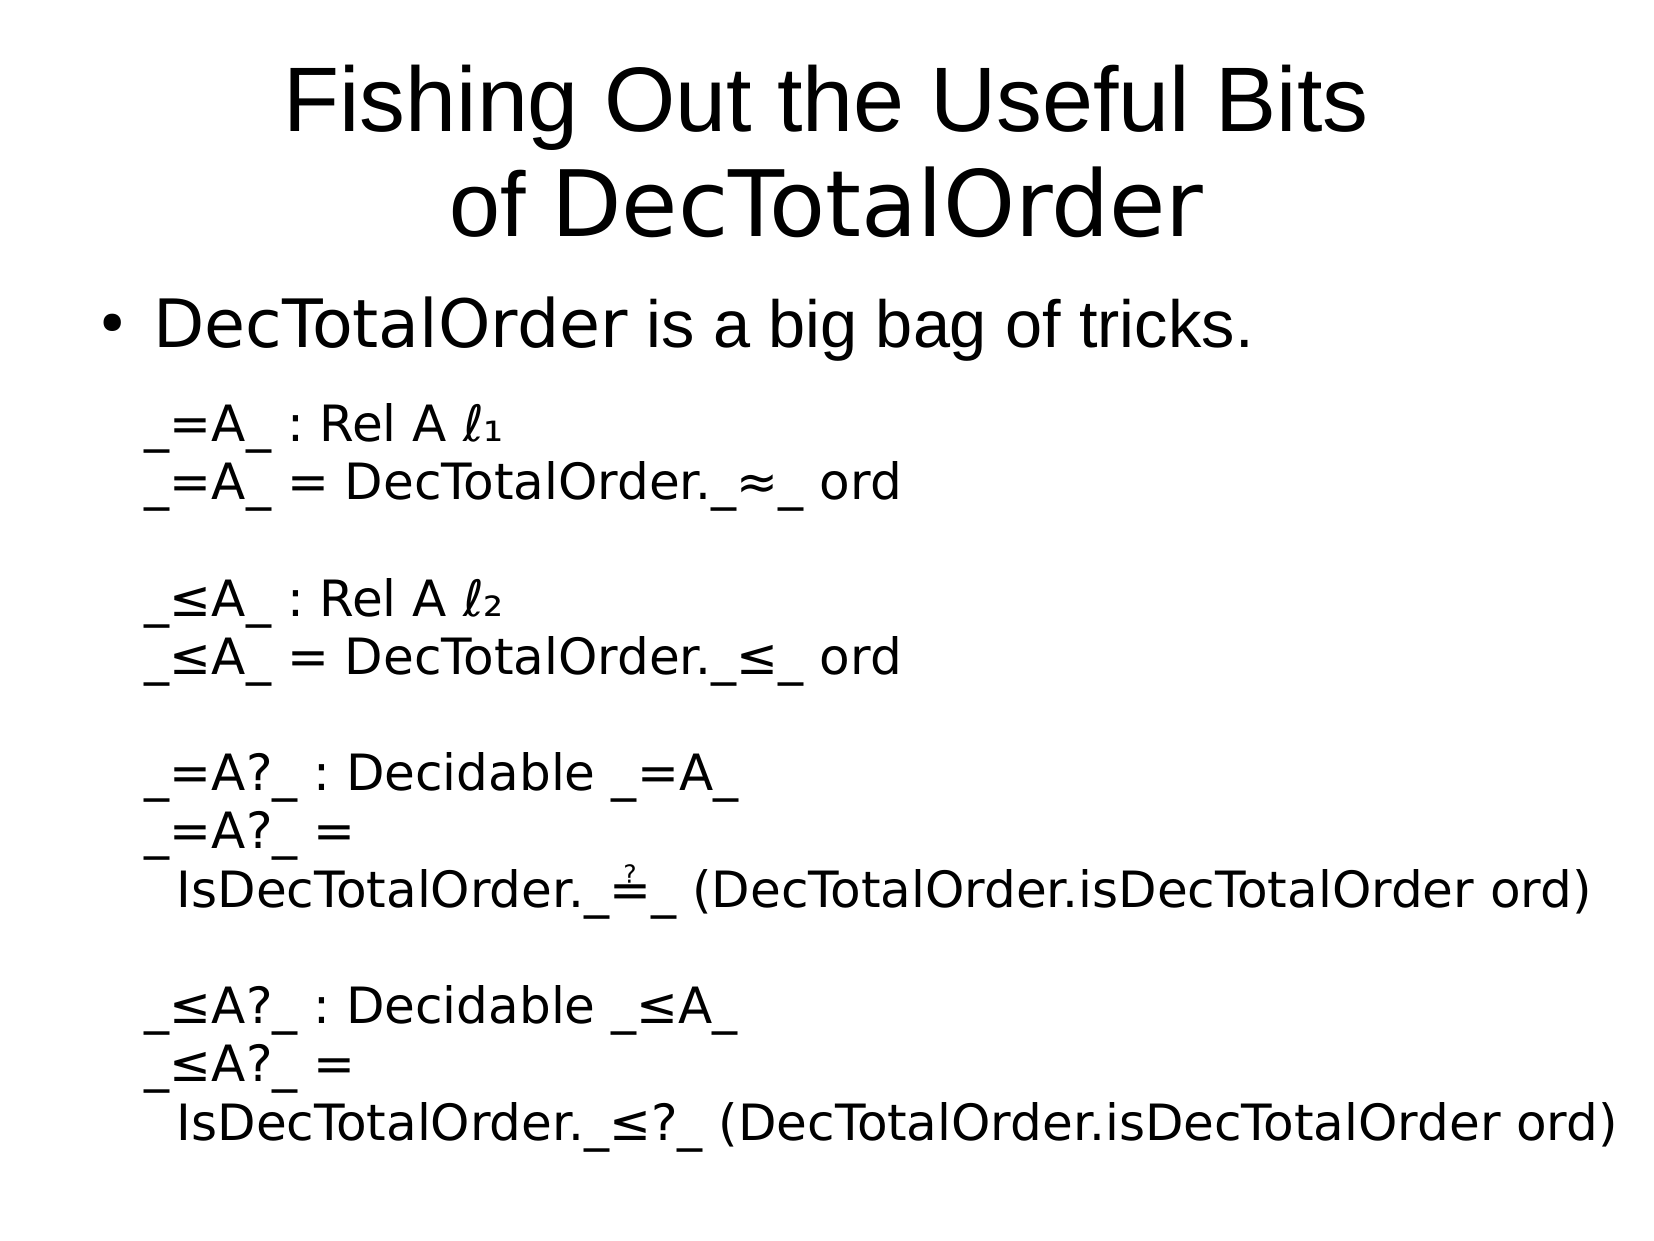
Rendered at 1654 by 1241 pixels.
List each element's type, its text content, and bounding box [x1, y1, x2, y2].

list DecTotalOrder is a big bag of tricks. [82, 285, 1571, 406]
list _=A_ : Rel A ℓ₁ _=A_ = DecTotalOrder._≈_ ord _≤A_ : Rel A ℓ₂ _≤A_ = DecTotalOrder._≤_ ord _=A?_ : Decidable _=A_ _=A?_ = IsDecTotalOrder._≟_ (DecTotalOrder.isDecTotalOrder ord) _≤A?_ : Decidable _≤A_ _≤A?_ = IsDecTotalOrder._≤?_ (DecTotalOrder.isDecTotalOrder ord) [144, 394, 1645, 1241]
title Fishing Out the Useful Bits of DecTotalOrder [82, 48, 1571, 258]
